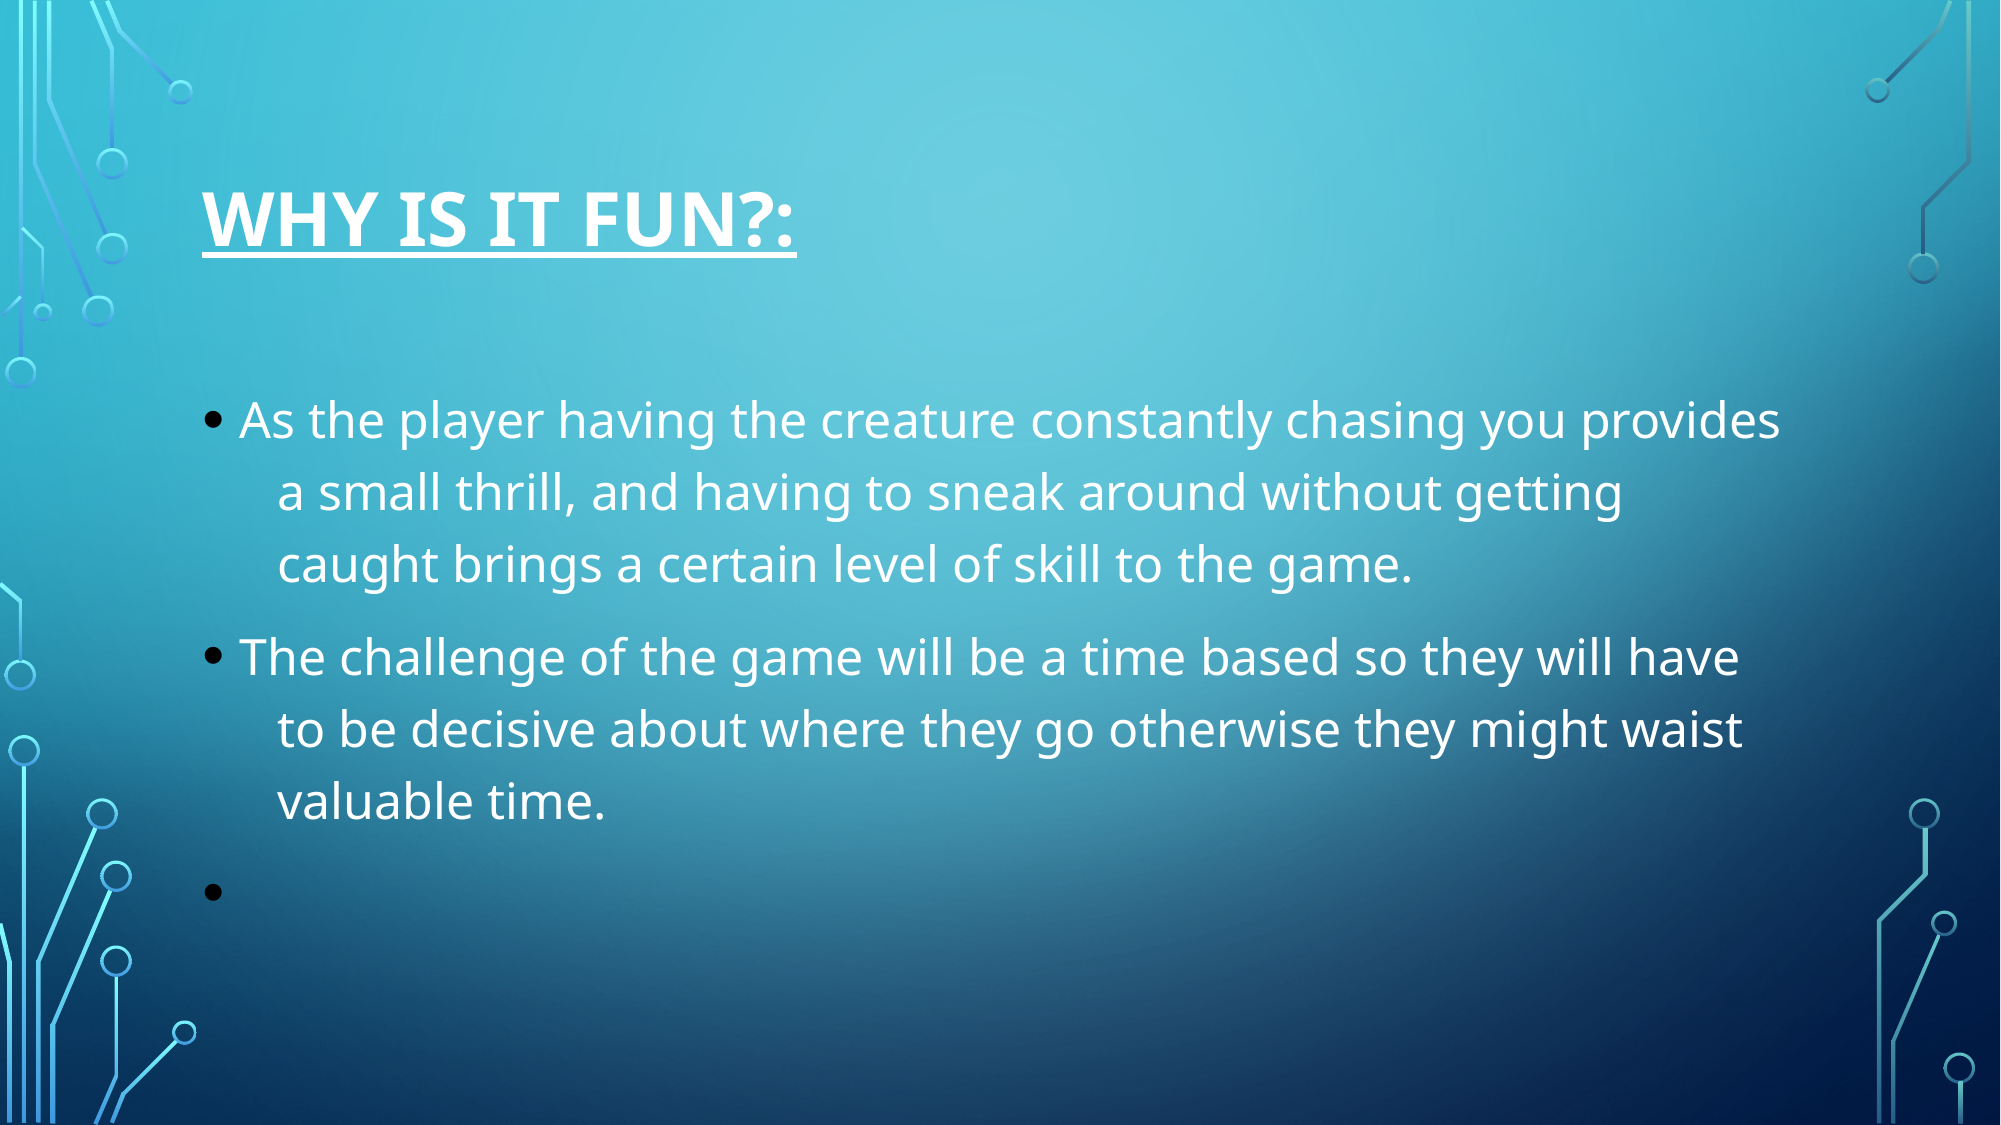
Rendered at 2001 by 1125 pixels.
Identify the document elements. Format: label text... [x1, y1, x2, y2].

list As the player having the creature constantly chasing you provides a small thrill, and having to sneak around without getting caught brings a certain level of skill to the game. The challenge of the game will be a time based so they will have to be decisive about where they go otherwise they might waist valuable time. [187, 369, 1813, 951]
title Why is it fun?: [187, 101, 1813, 344]
